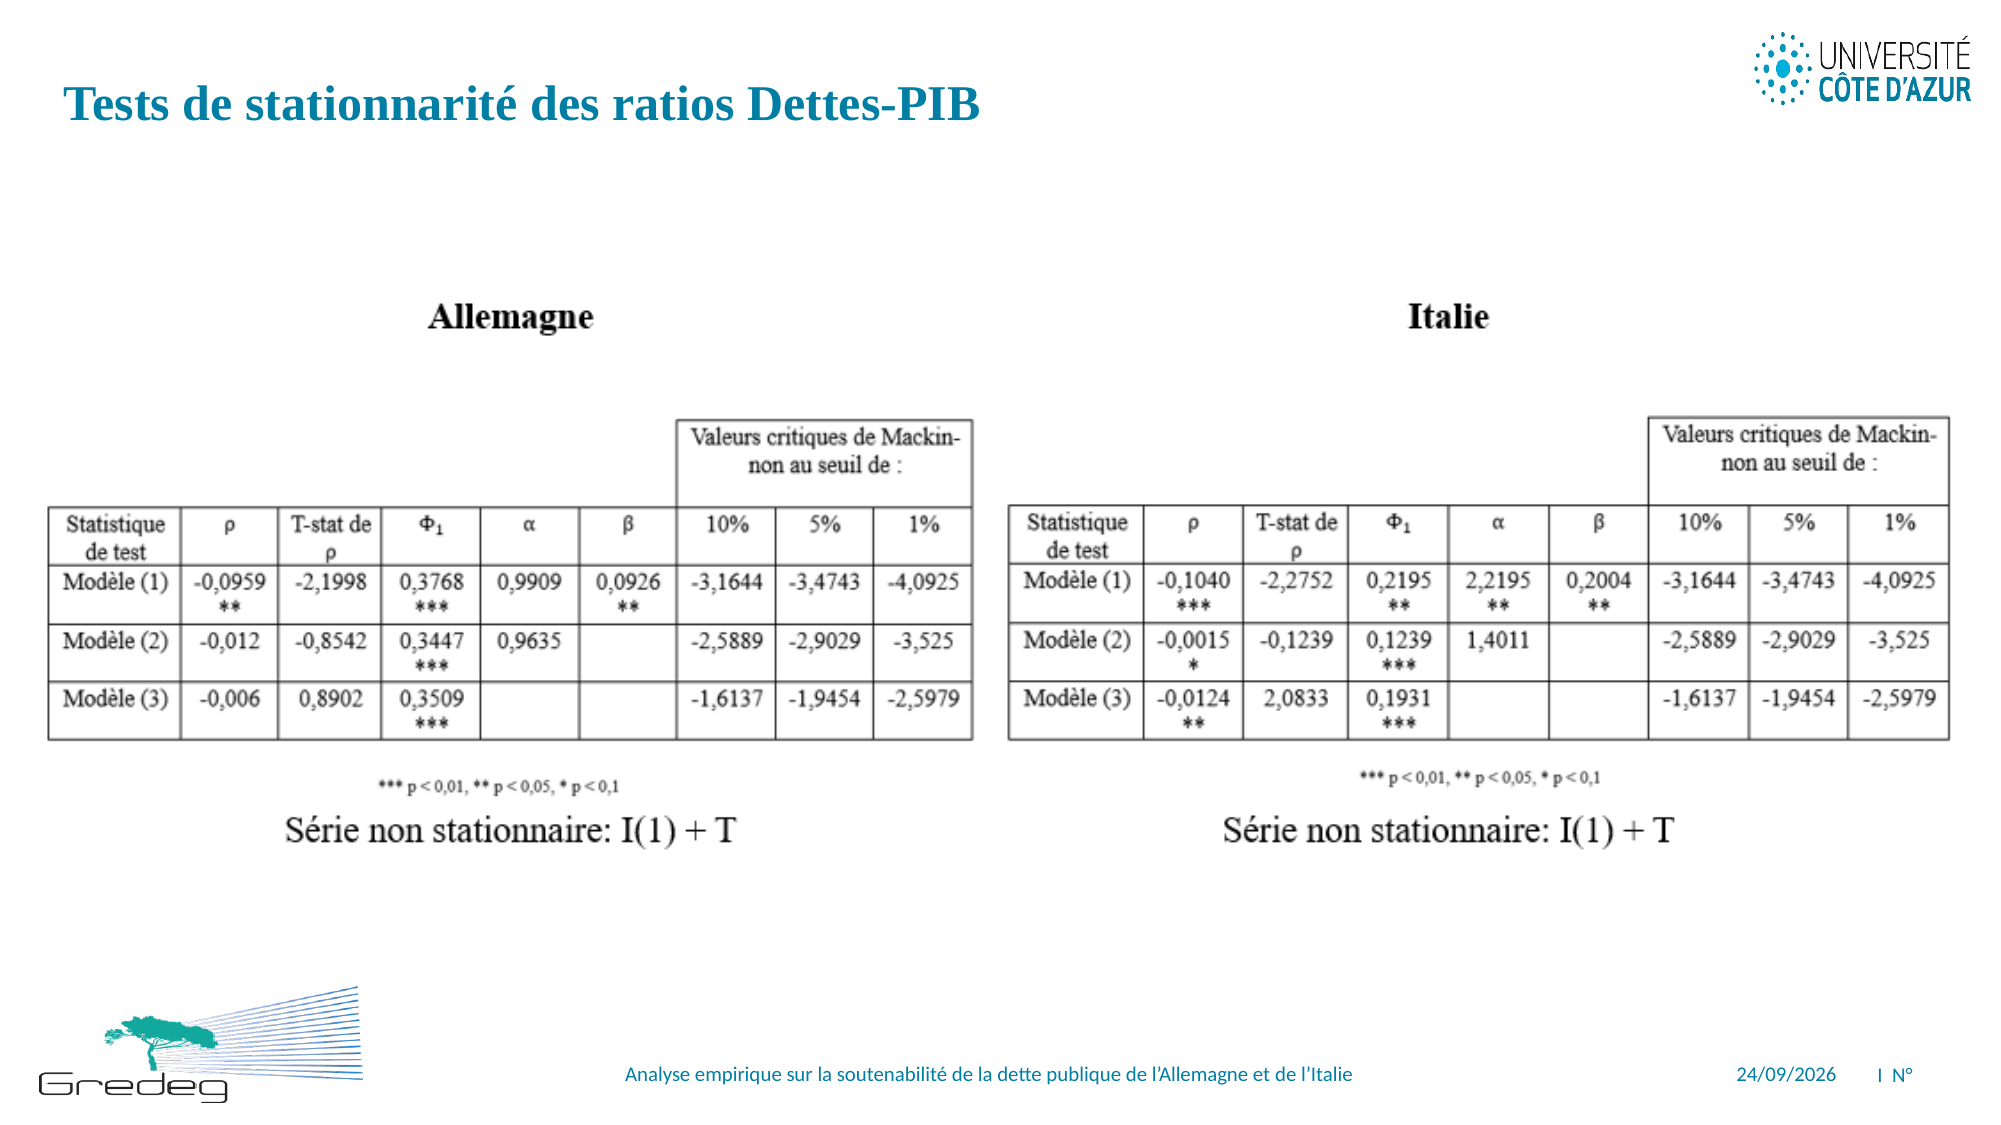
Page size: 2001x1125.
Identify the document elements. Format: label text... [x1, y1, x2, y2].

text_box 14/02/2025 [1721, 1042, 1876, 1103]
picture [39, 199, 1961, 983]
text_box Analyse empirique sur la soutenabilité de la dette publique de l’Allemagne et de l’Italie [477, 1042, 1502, 1103]
title Tests de stationnarité des ratios Dettes-PIB [48, 25, 1732, 184]
